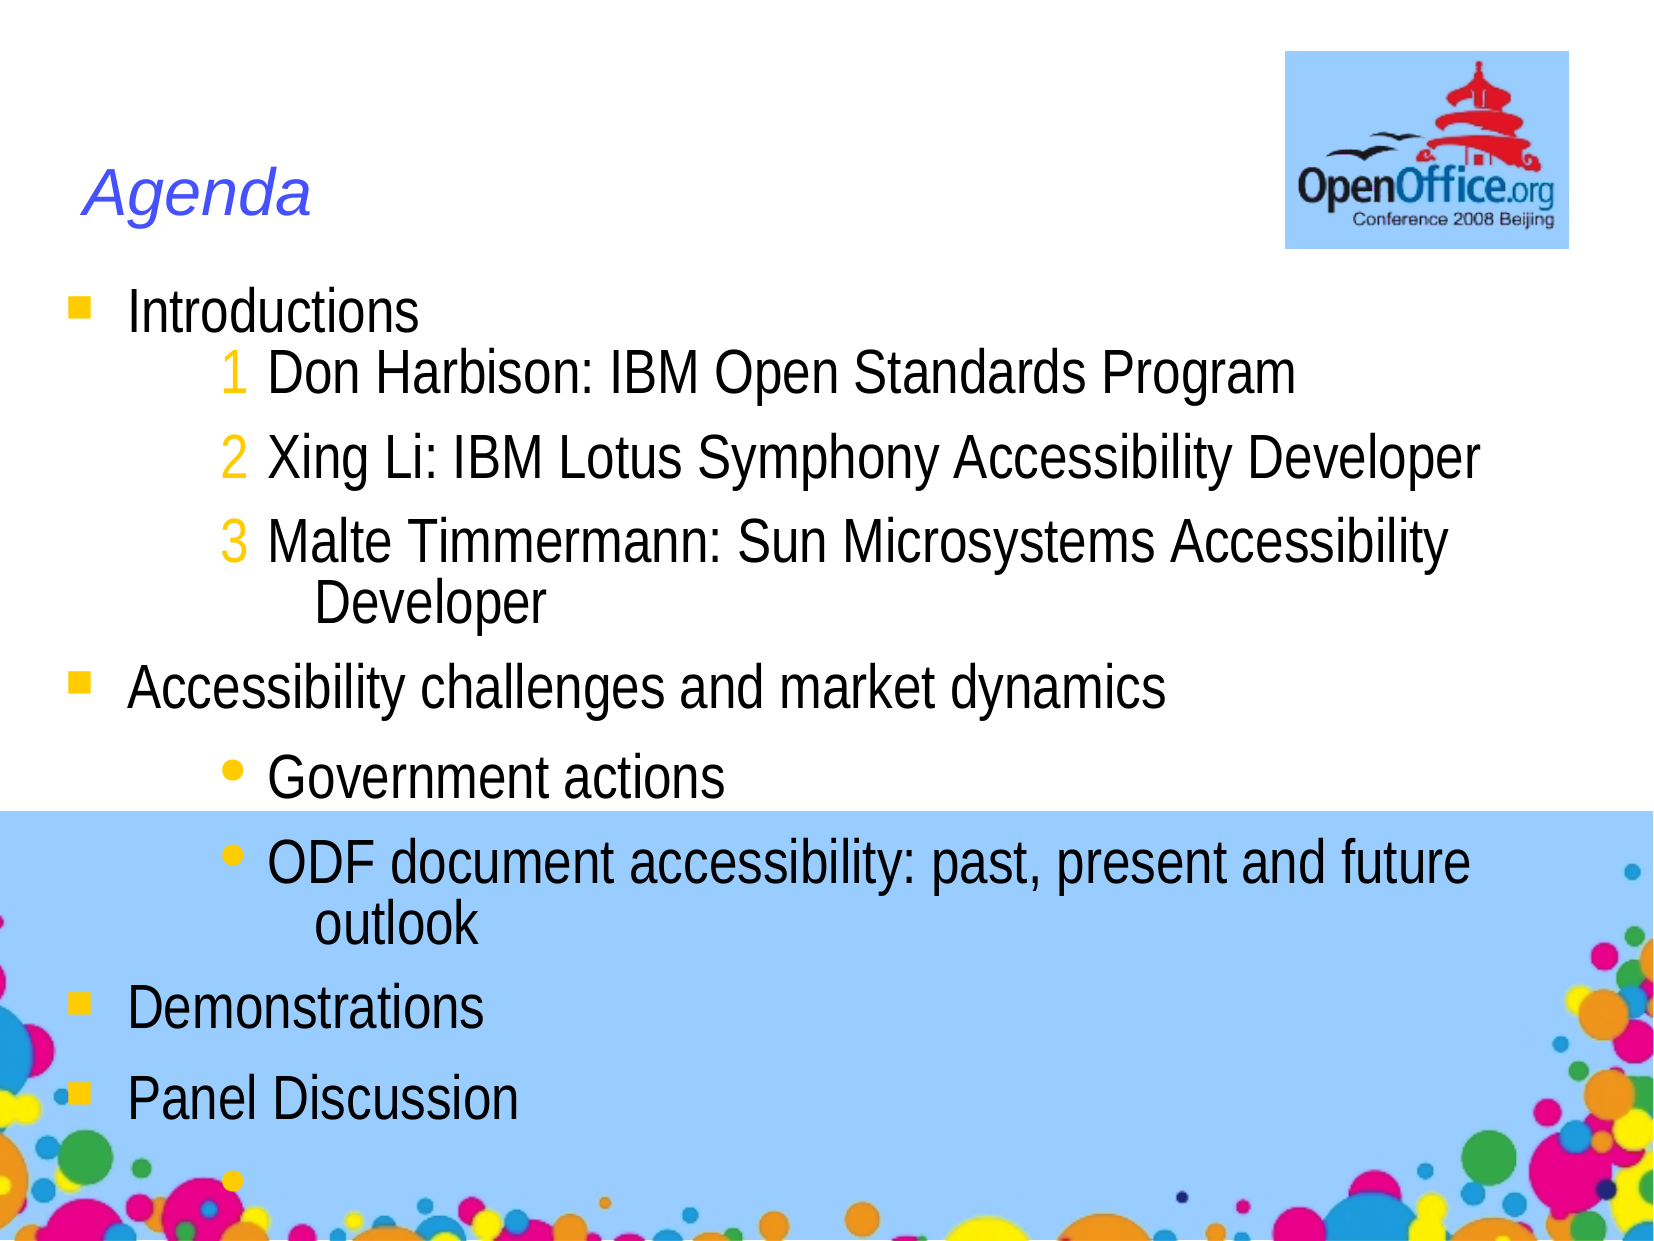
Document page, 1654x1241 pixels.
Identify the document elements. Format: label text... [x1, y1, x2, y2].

title Agenda [83, 134, 1585, 251]
picture [0, 810, 1654, 1241]
list Introductions Don Harbison: IBM Open Standards Program Xing Li: IBM Lotus Symphony Accessibility Developer Malte Timmermann: Sun Microsystems Accessibility Developer Accessibility challenges and market dynamics Government actions ODF document accessibility: past, present and future outlook Demonstrations Panel Discussion [70, 283, 1600, 1163]
picture [1285, 51, 1569, 134]
